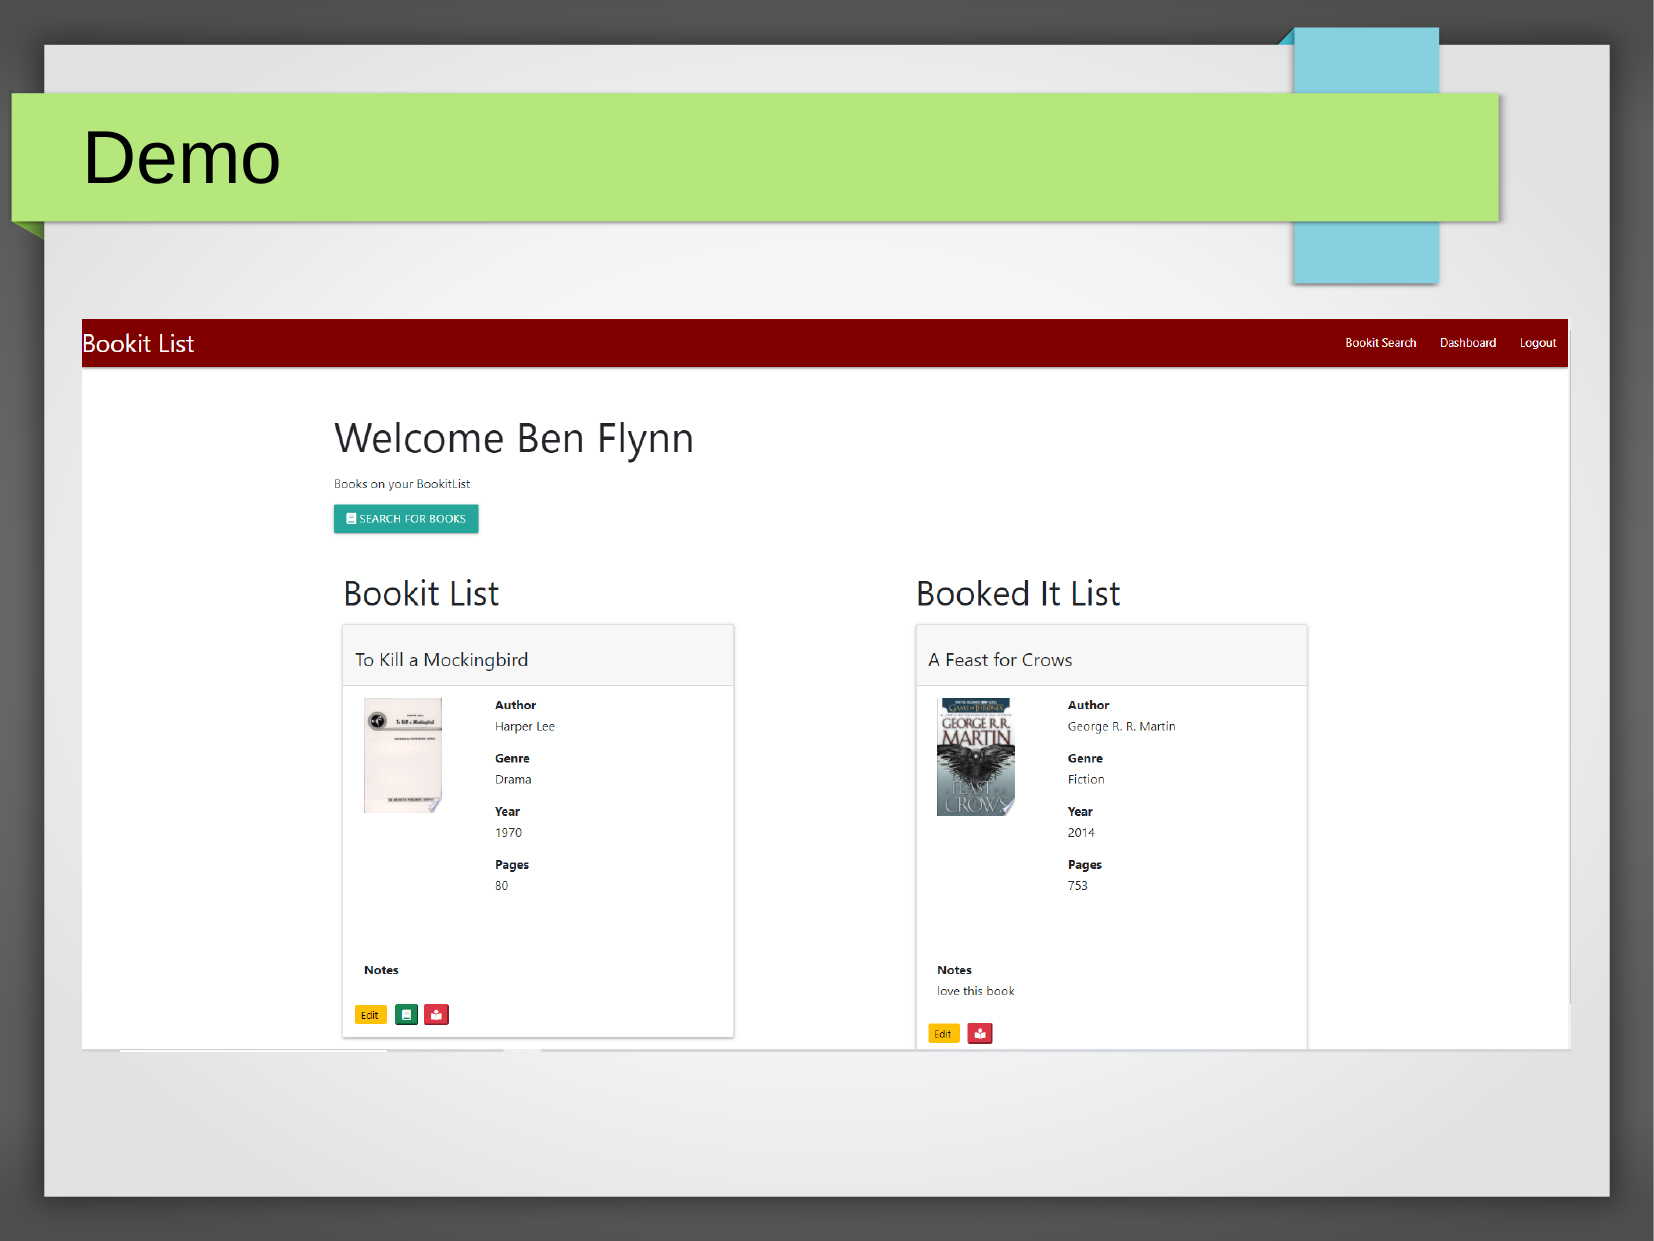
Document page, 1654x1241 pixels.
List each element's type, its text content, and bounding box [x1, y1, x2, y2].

title Demo [82, 94, 1264, 213]
picture [0, 0, 1654, 1241]
